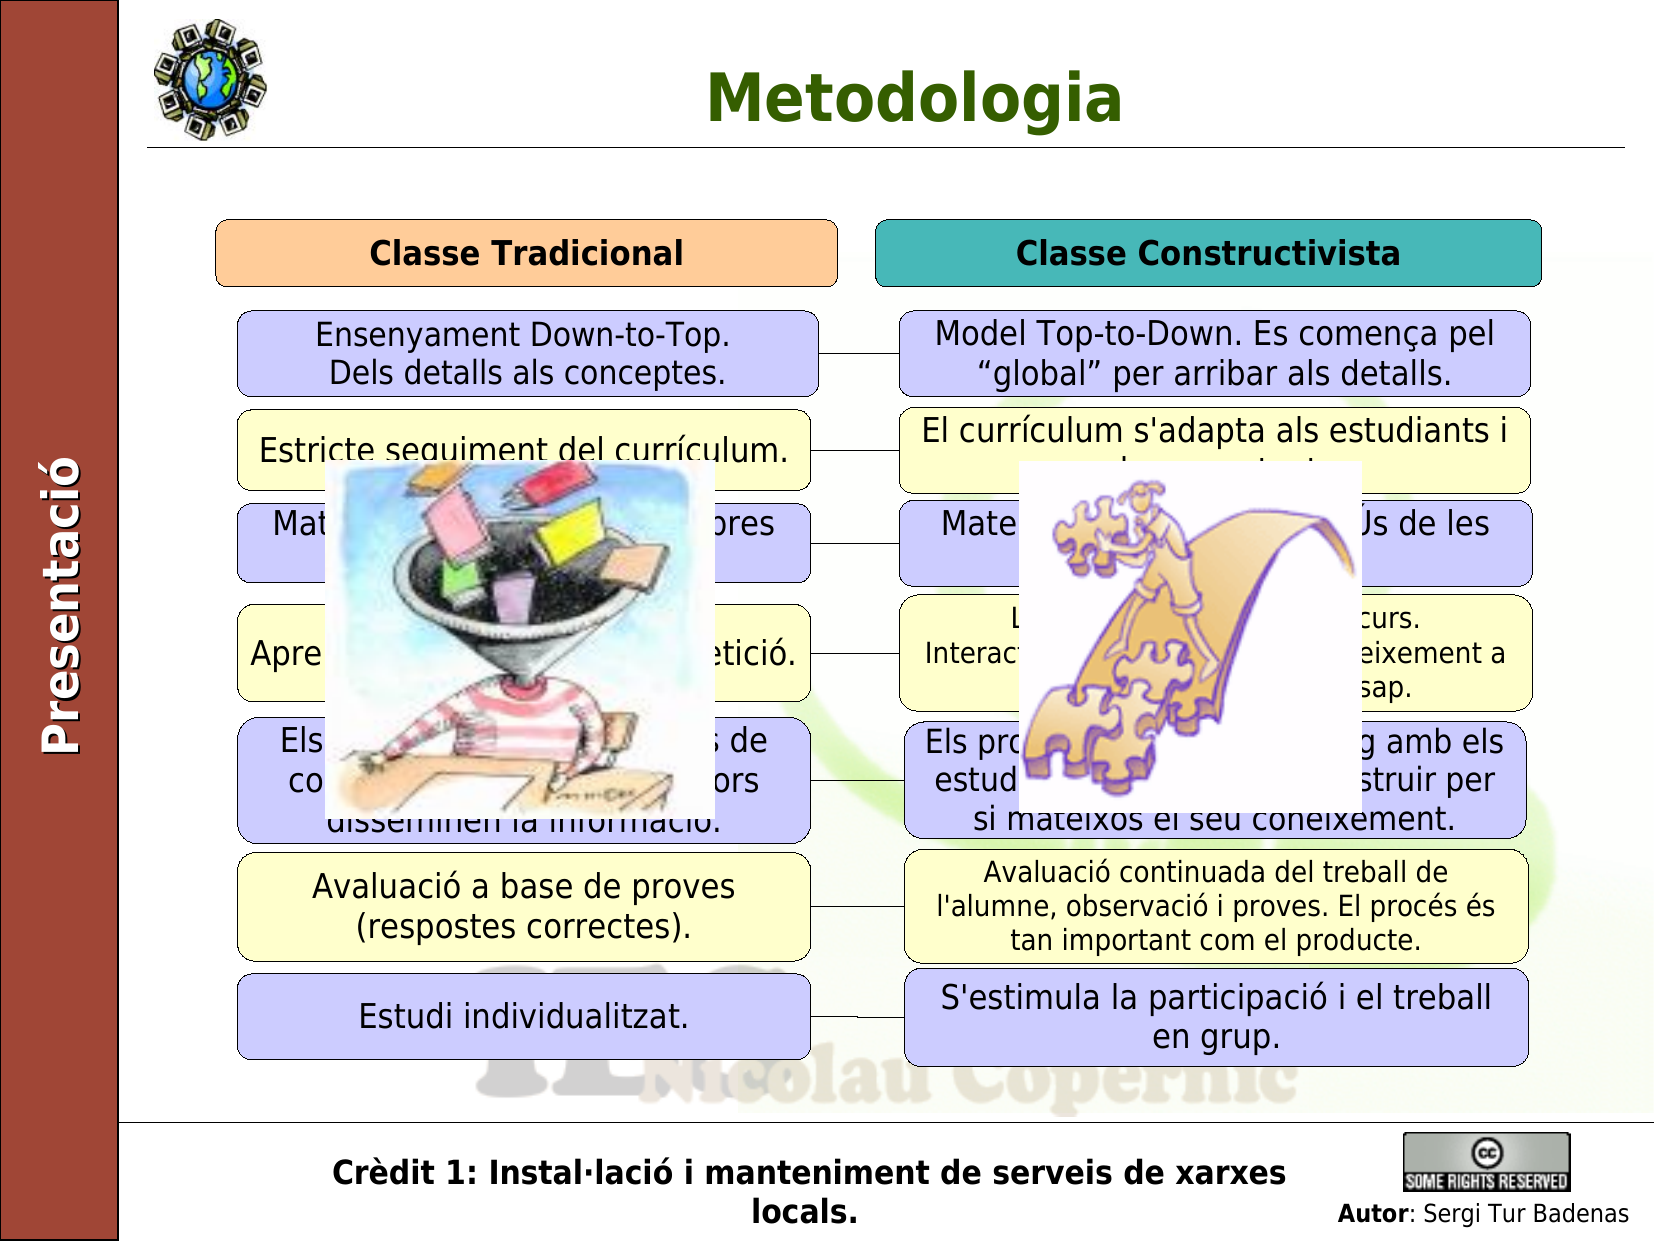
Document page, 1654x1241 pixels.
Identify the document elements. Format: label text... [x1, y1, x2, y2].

text_box Estudi individualitzat. [237, 973, 811, 1060]
text_box Classe Tradicional [215, 219, 838, 287]
picture [154, 19, 268, 142]
text_box Aprenentatge basat en la repetició. [715, 604, 811, 702]
text_box Els estudiants són recipients de coneixement on els professors disseminen la informació. [237, 717, 811, 844]
text_box Materials procedimentals. Ús de les TIC. [899, 500, 1019, 587]
text_box Estricte seguiment del currículum. [237, 409, 811, 491]
text_box Materials: Llibres de text i llibres d'exercicis. [237, 503, 325, 583]
text_box Classe Constructivista [875, 219, 1542, 287]
text_box Avaluació continuada del treball de l'alumne, observació i proves. El procés és tan important com el producte. [904, 849, 1529, 964]
text_box Materials procedimentals. Ús de les TIC. [1362, 500, 1533, 587]
title Metodologia [171, 56, 1654, 141]
text_box S'estimula la participació i el treball en grup. [904, 968, 1529, 1067]
text_box La repetició no és l'únic recurs. Interactivitat, construcció de coneixement a partir del que l'alumne ja sap. [899, 594, 1019, 712]
text_box Avaluació a base de proves (respostes correctes). [237, 852, 811, 962]
text_box Aprenentatge basat en la repetició. [237, 604, 325, 702]
picture [325, 460, 715, 819]
text_box Model Top-to-Down. Es comença pel “global” per arribar als detalls. [899, 310, 1531, 397]
text_box Materials: Llibres de text i llibres d'exercicis. [715, 503, 811, 583]
text_box La repetició no és l'únic recurs. Interactivitat, construcció de coneixement a partir del que l'alumne ja sap. [1362, 594, 1533, 712]
text_box Els professors tenen un diàleg amb els estudiants ajudant-los a construir per si mateixos el seu coneixement. [904, 721, 1527, 839]
picture [1403, 1132, 1571, 1192]
text_box Ensenyament Down-to-Top. Dels detalls als conceptes. [237, 310, 819, 397]
picture [466, 252, 1654, 1117]
text_box El currículum s'adapta als estudiants i al seu context. [899, 407, 1531, 494]
